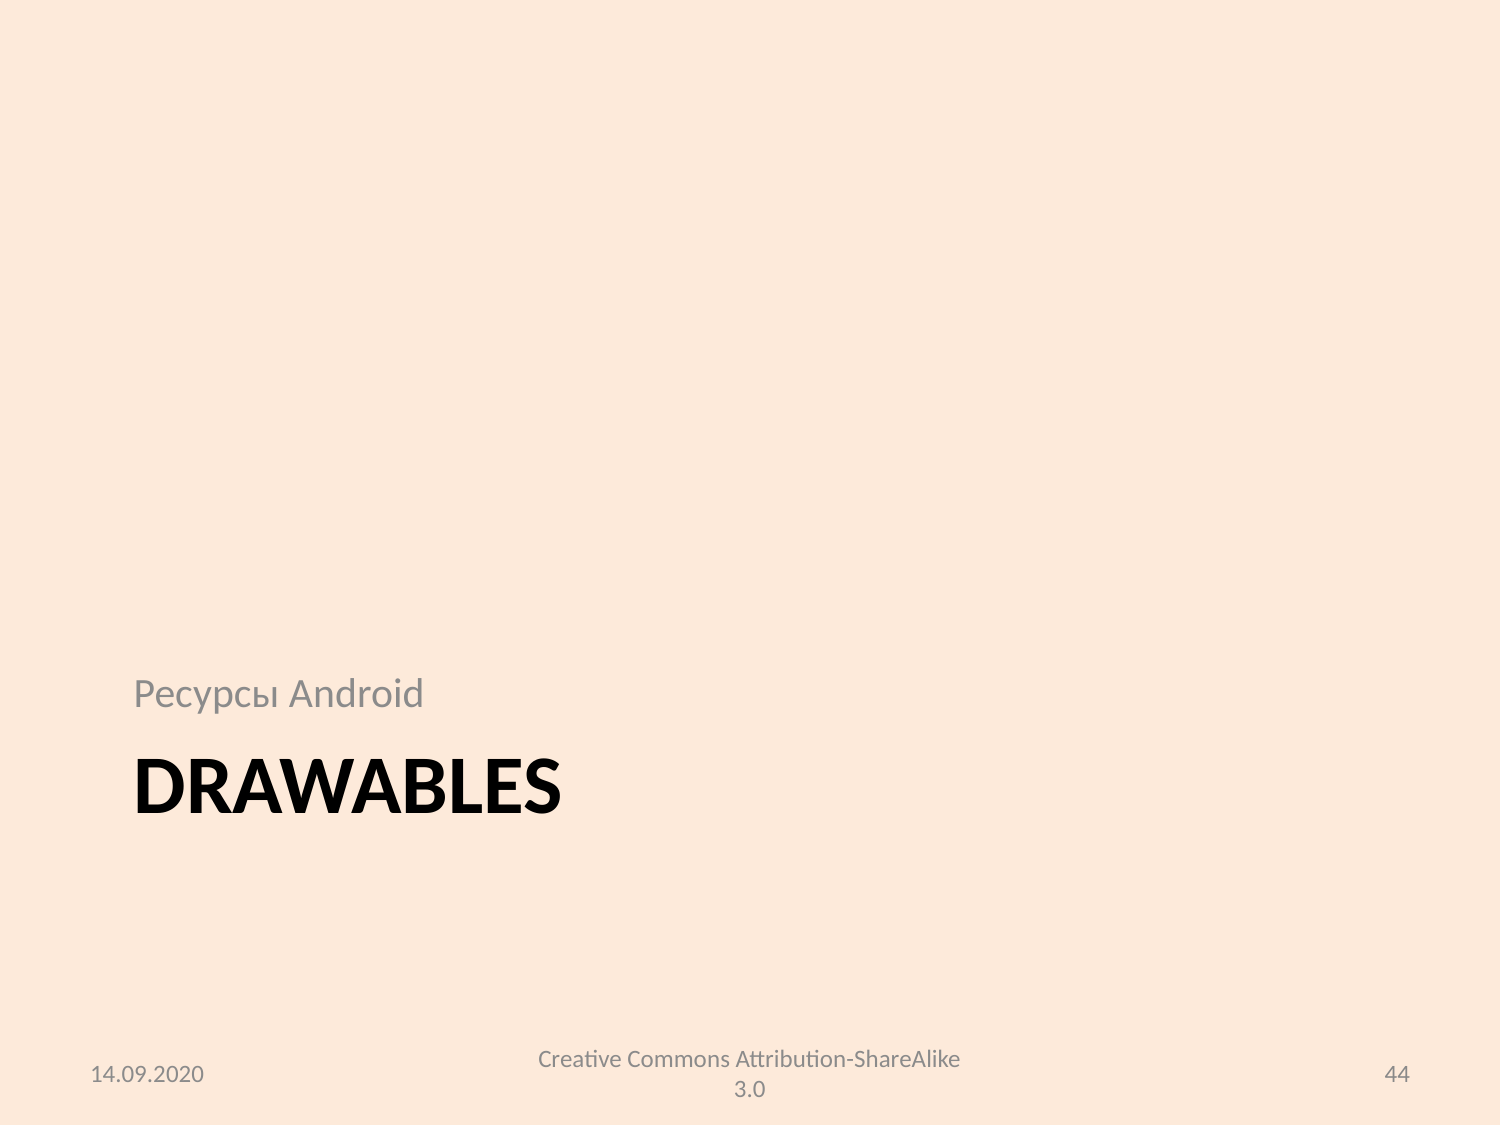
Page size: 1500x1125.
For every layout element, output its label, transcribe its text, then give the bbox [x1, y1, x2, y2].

slide_number <number> [1074, 1042, 1425, 1103]
title Drawables [118, 723, 1394, 947]
footer Creative Commons Attribution-ShareAlike 3.0 [512, 1042, 988, 1103]
list Ресурсы Android [118, 476, 1394, 723]
